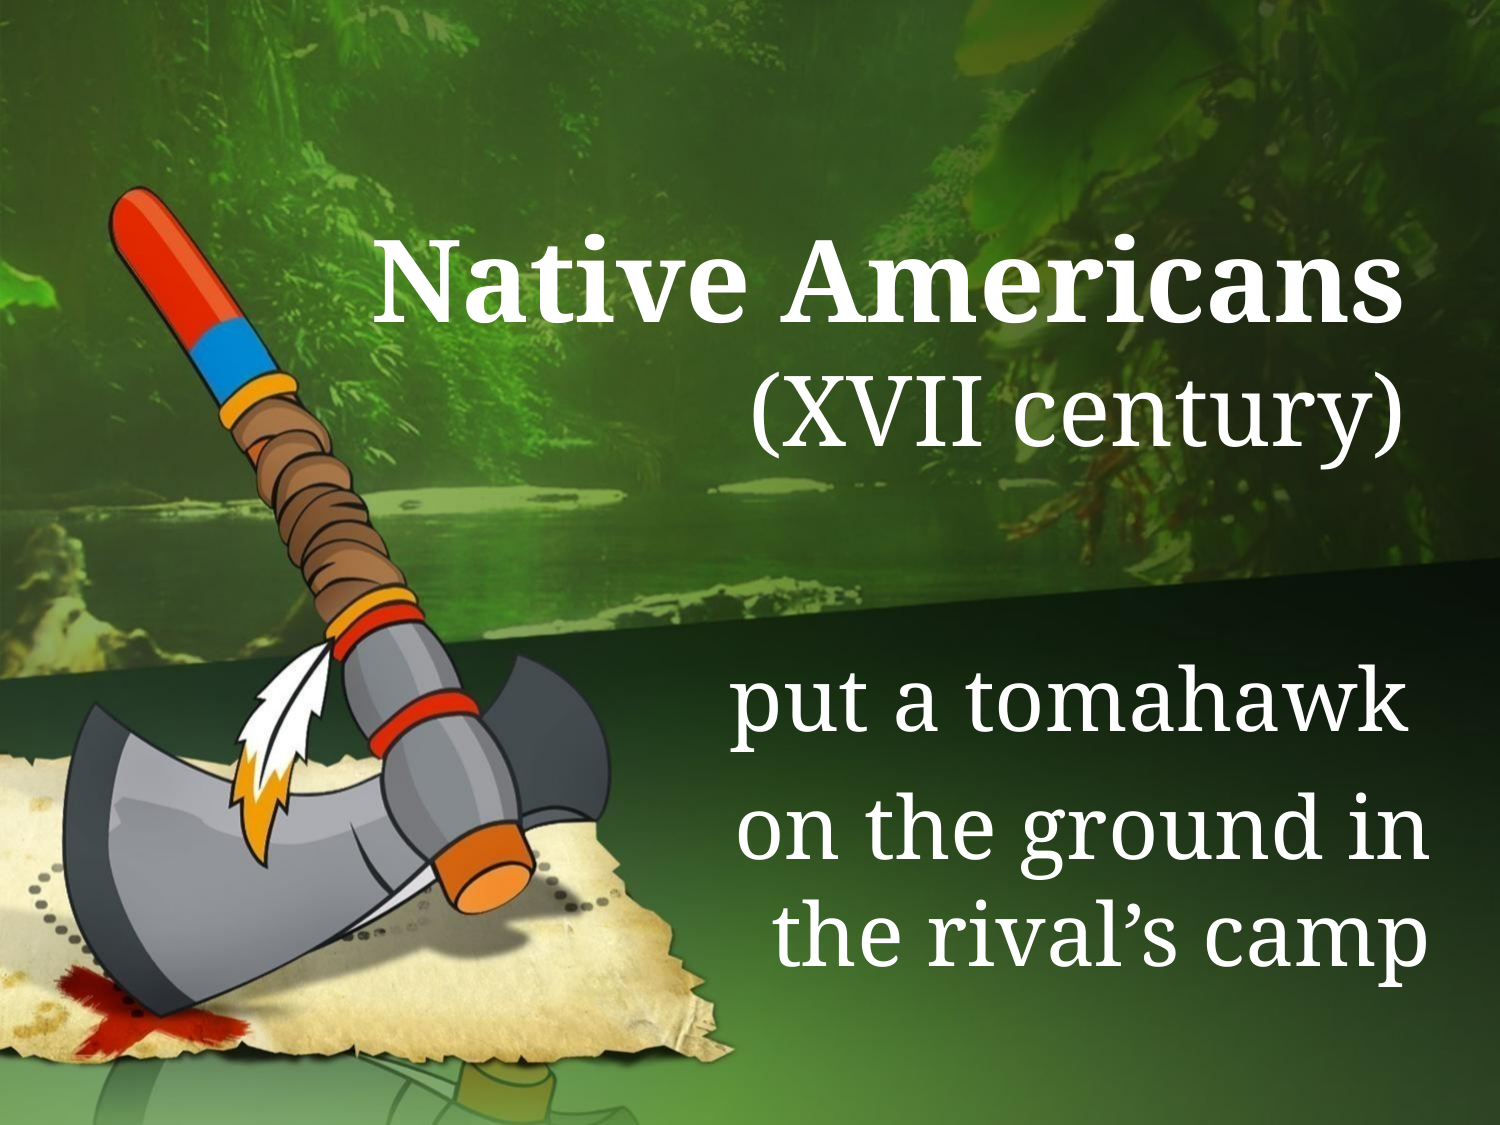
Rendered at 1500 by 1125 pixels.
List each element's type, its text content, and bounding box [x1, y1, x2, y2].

title Native Americans (XVII century) [289, 195, 1423, 479]
picture [0, 0, 1500, 1125]
list put a tomahawk on the ground in the rival’s camp [628, 637, 1447, 1035]
